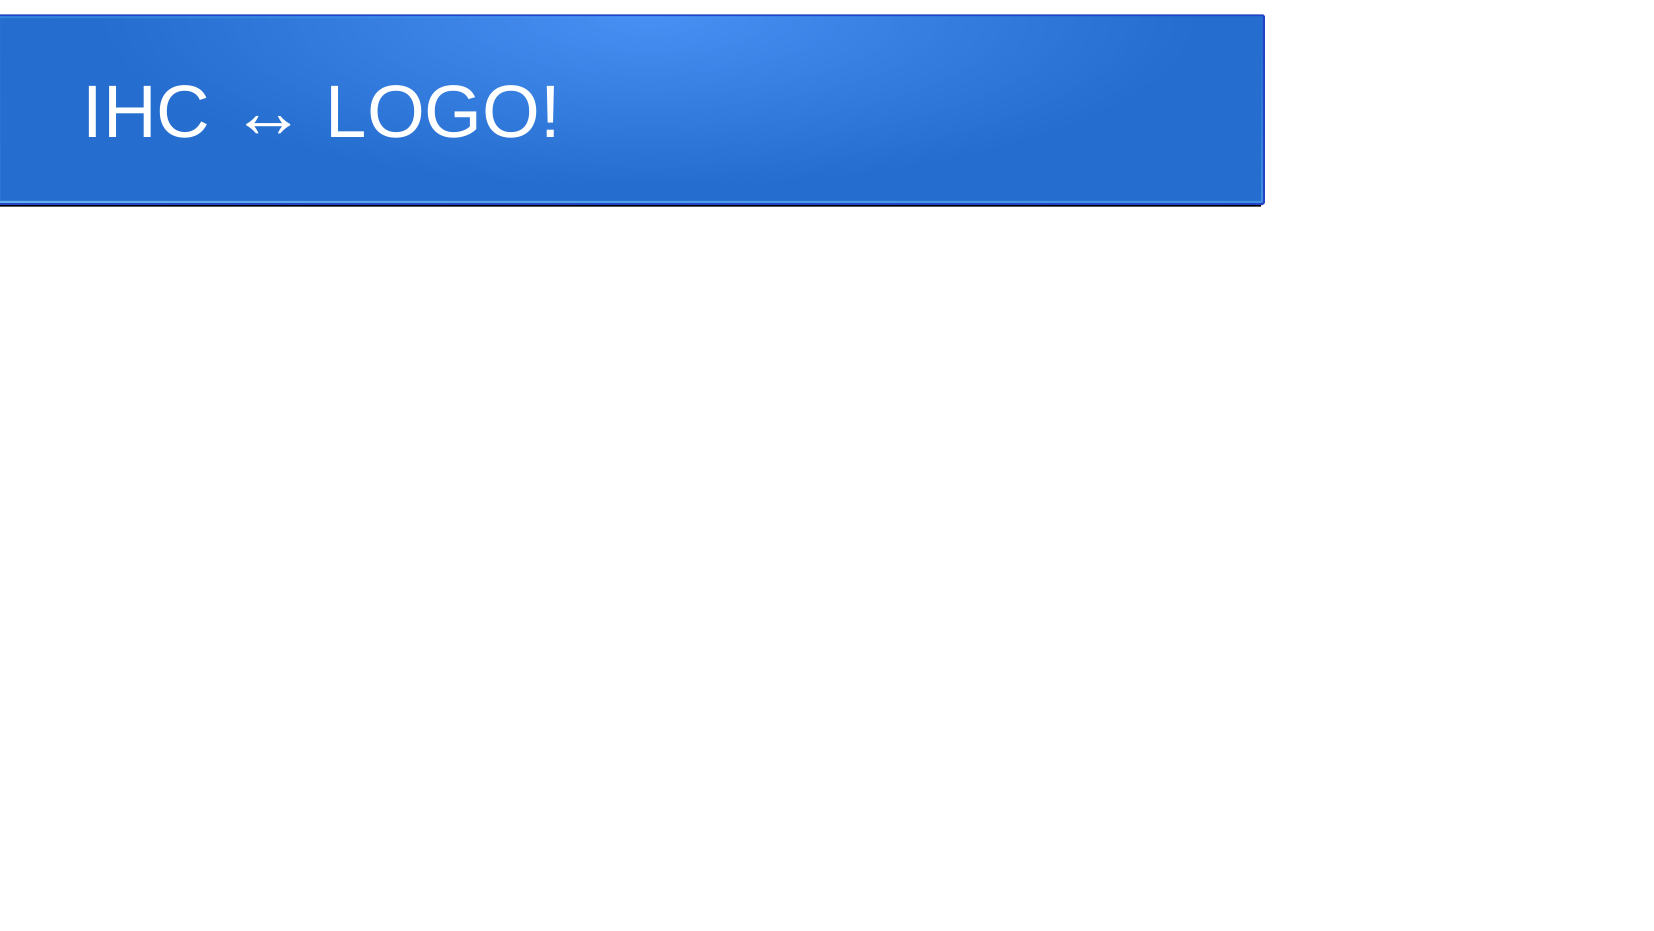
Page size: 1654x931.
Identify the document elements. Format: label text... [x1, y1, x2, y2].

title IHC ↔ LOGO! [82, 35, 1235, 189]
